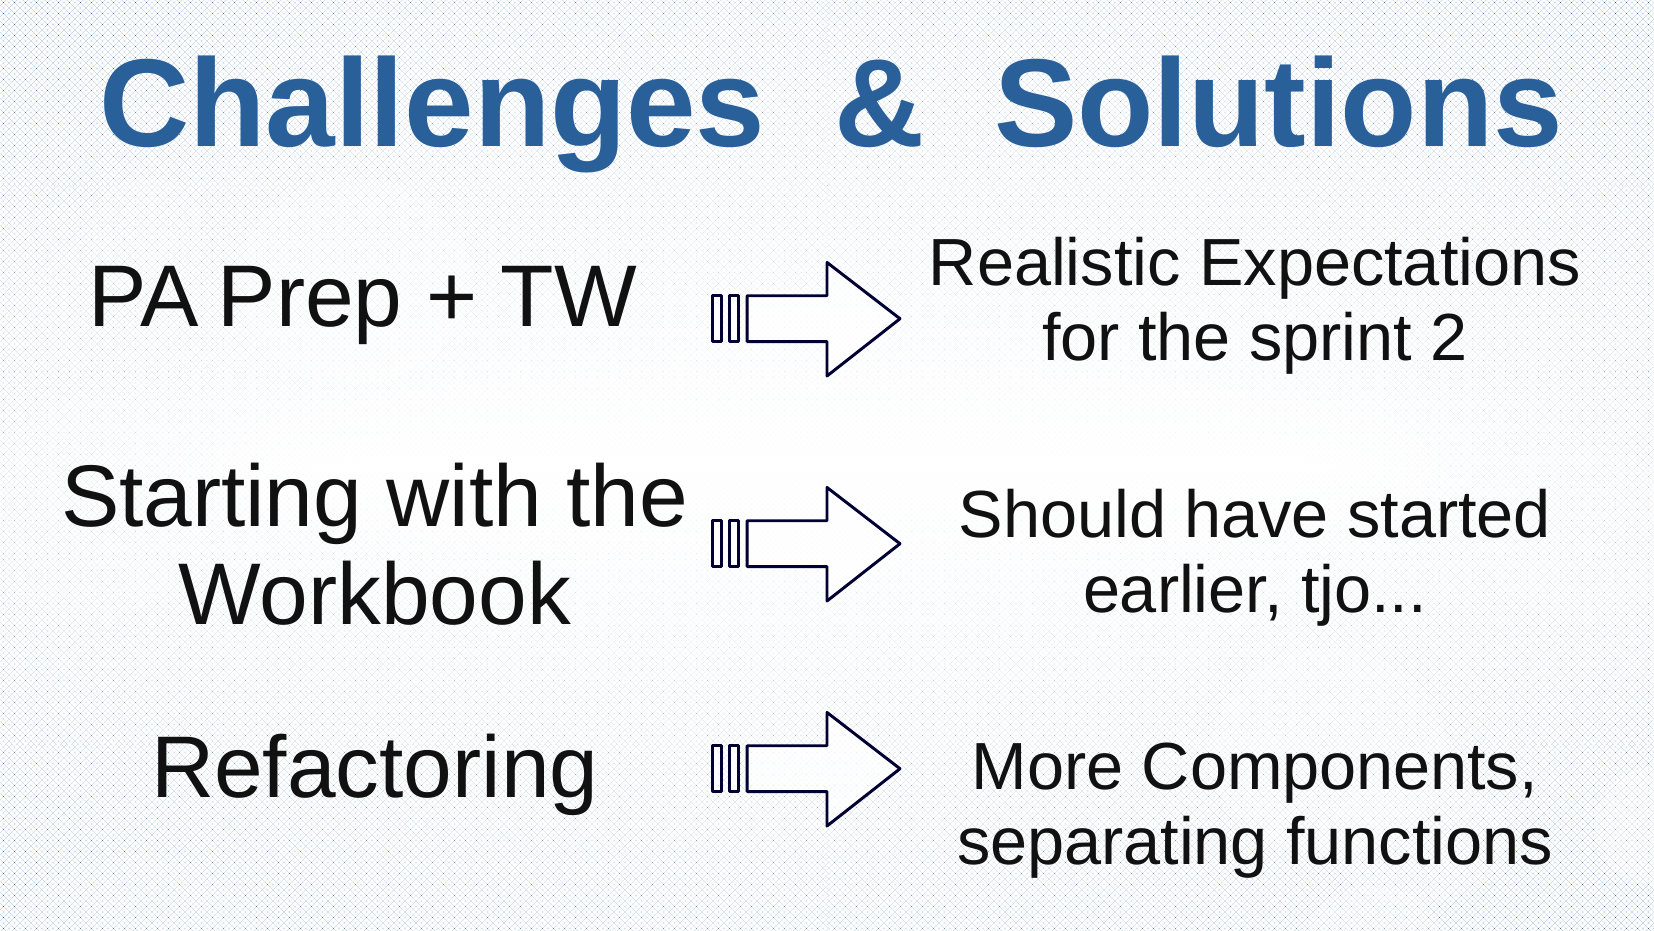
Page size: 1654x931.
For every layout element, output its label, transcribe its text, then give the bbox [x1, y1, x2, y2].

list Realistic Expectations for the sprint 2 Should have started earlier, tjo... More Components, separating functions [917, 225, 1593, 879]
text_box [747, 487, 901, 602]
text_box [729, 745, 739, 792]
text_box [729, 520, 739, 567]
text_box [712, 520, 722, 567]
text_box [747, 712, 901, 827]
text_box [712, 295, 722, 342]
text_box [729, 295, 739, 342]
list PA Prep + TW Starting with the Workbook Refactoring [37, 247, 713, 848]
title Challenges & Solutions [51, 33, 1613, 188]
text_box [747, 262, 901, 377]
text_box [712, 745, 722, 792]
